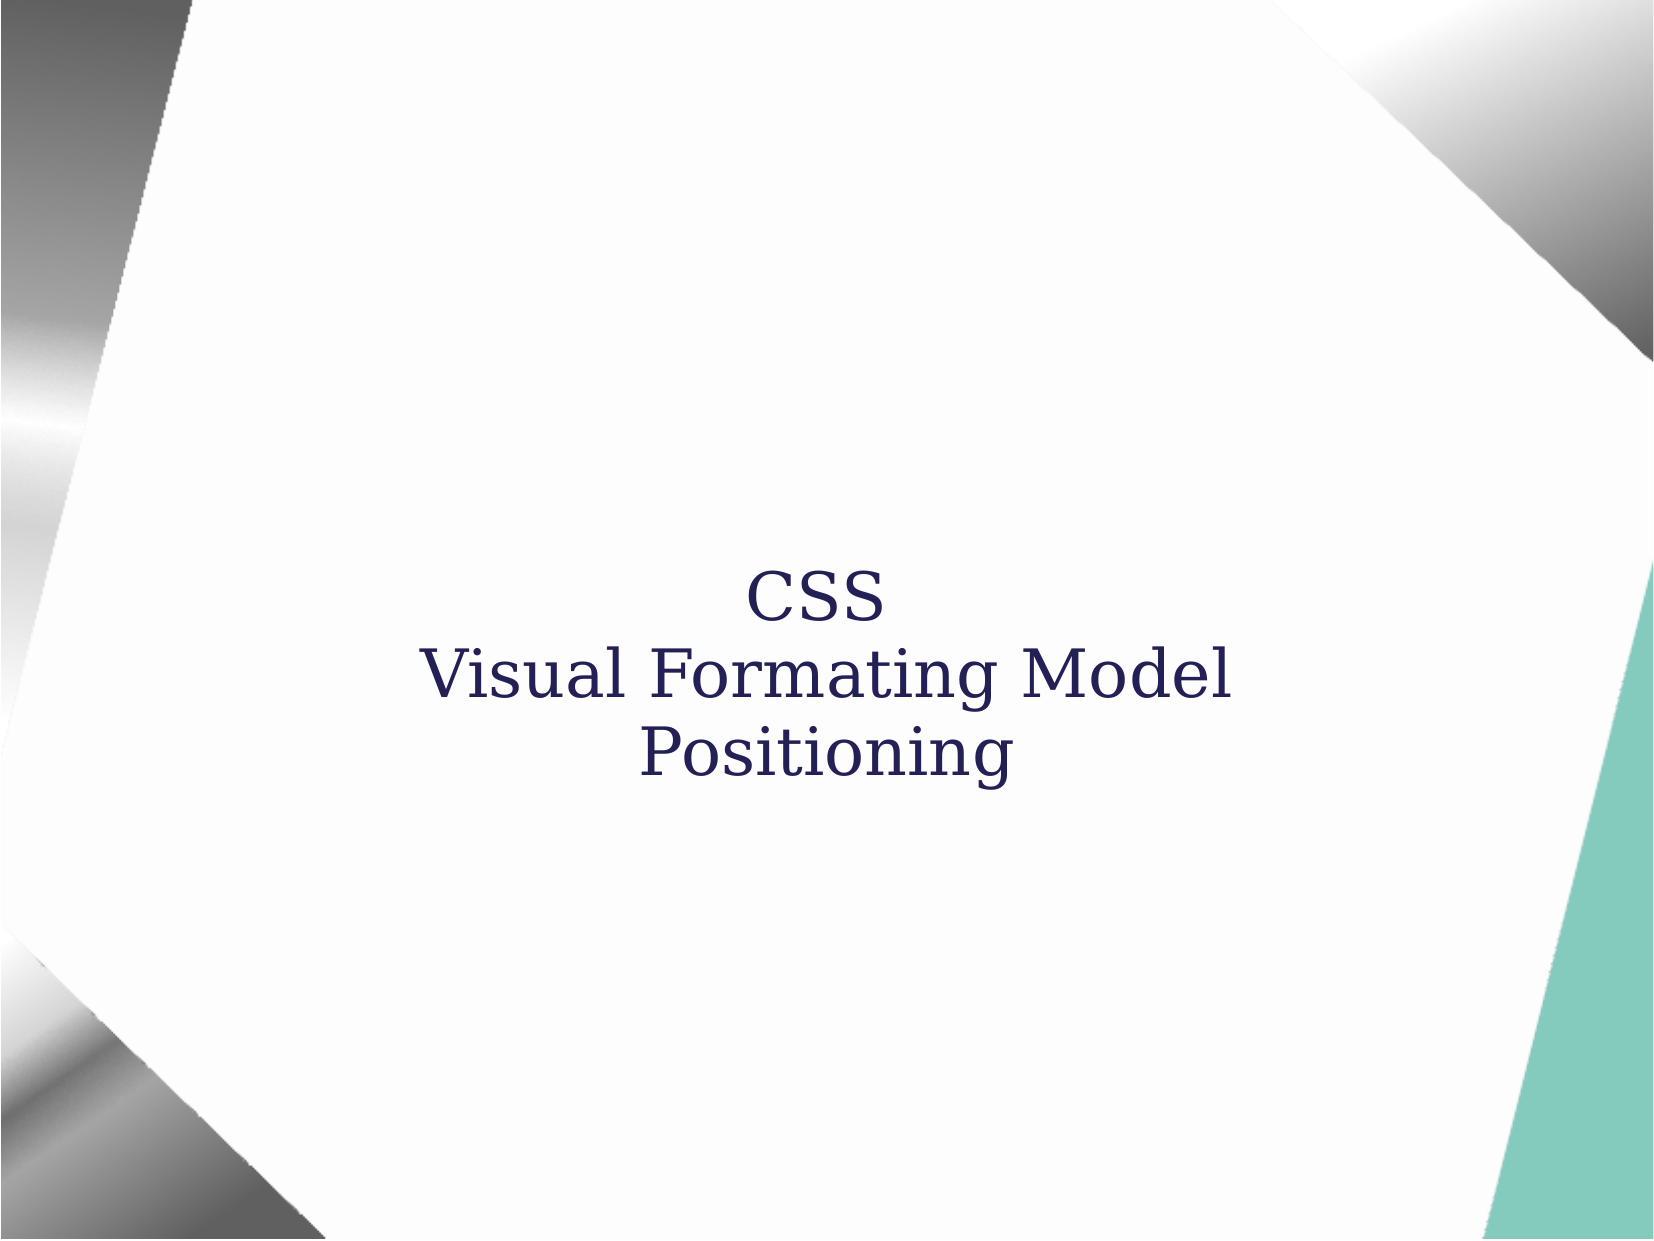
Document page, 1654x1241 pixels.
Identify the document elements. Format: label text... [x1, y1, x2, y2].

text_box CSS Visual Formating Model Positioning [272, 550, 1382, 799]
picture [1, 0, 1654, 1239]
